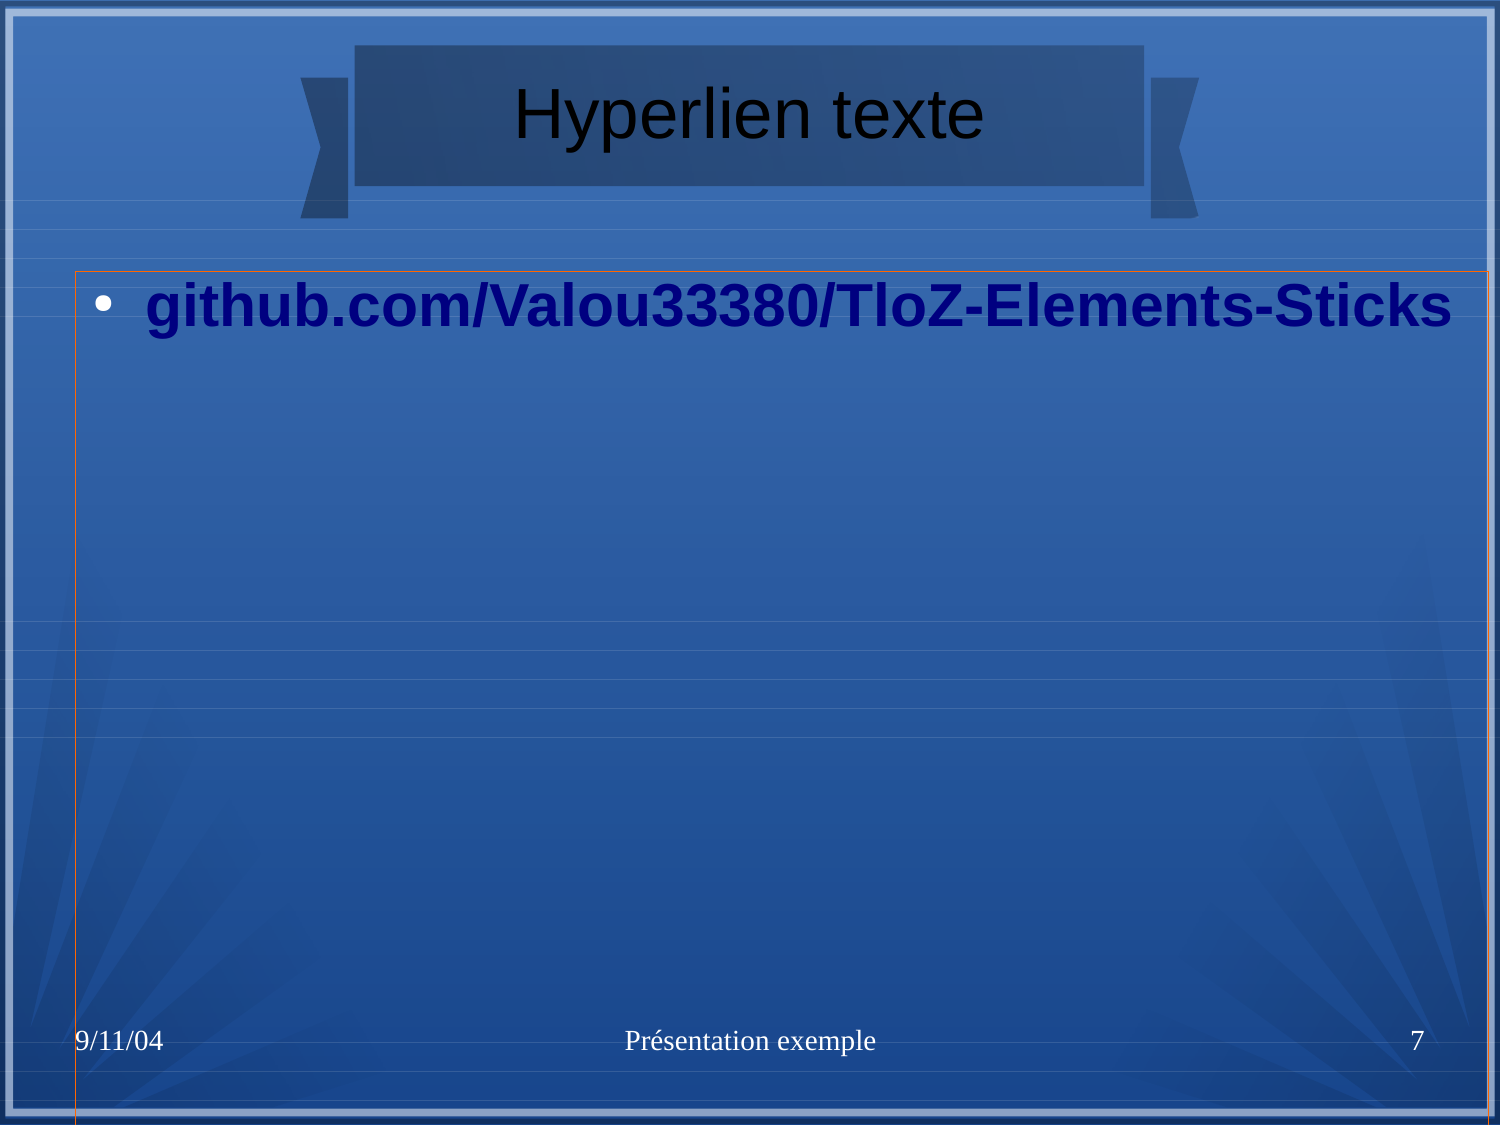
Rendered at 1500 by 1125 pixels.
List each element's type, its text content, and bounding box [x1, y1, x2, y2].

title Hyperlien texte [353, 42, 1147, 186]
list github.com/Valou33380/TloZ-Elements-Sticks [75, 271, 1489, 1125]
